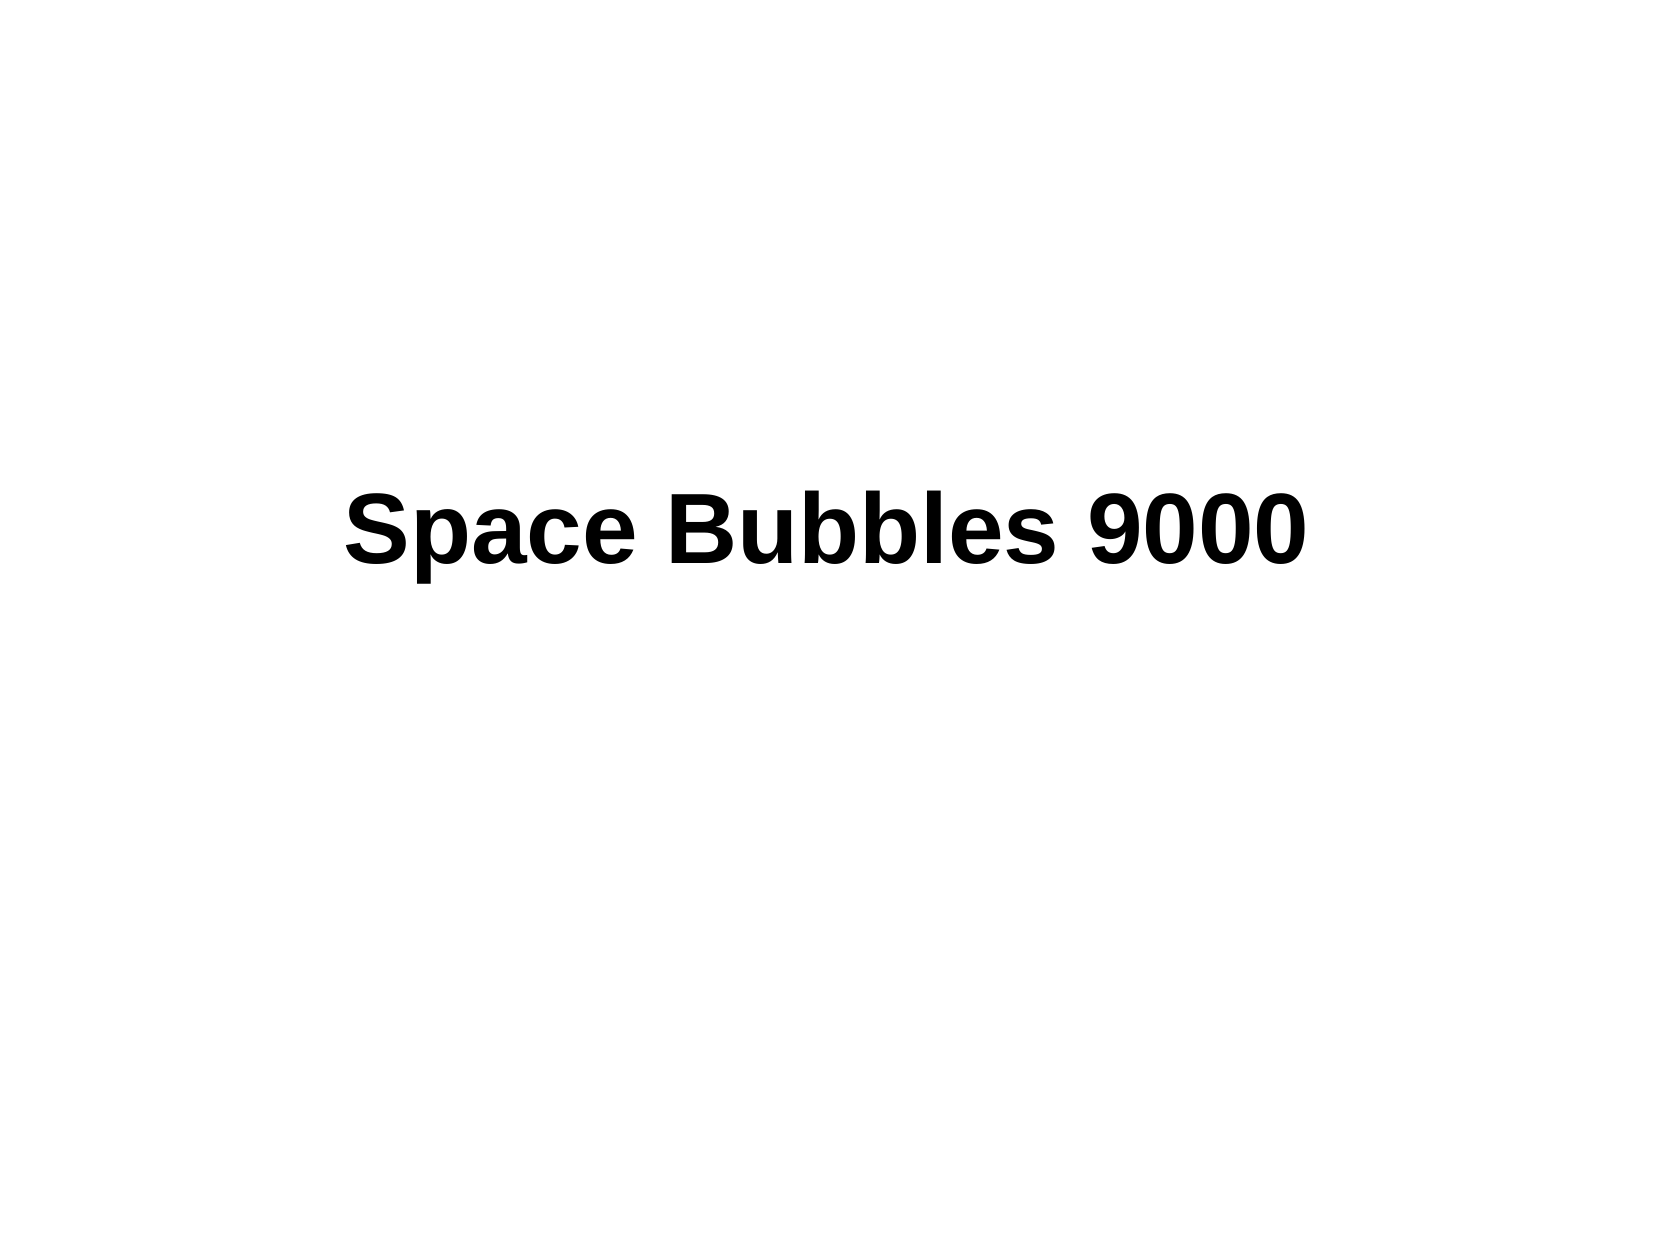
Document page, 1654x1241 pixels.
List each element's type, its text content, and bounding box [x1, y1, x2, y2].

subtitle Space Bubbles 9000 [82, 49, 1571, 1010]
